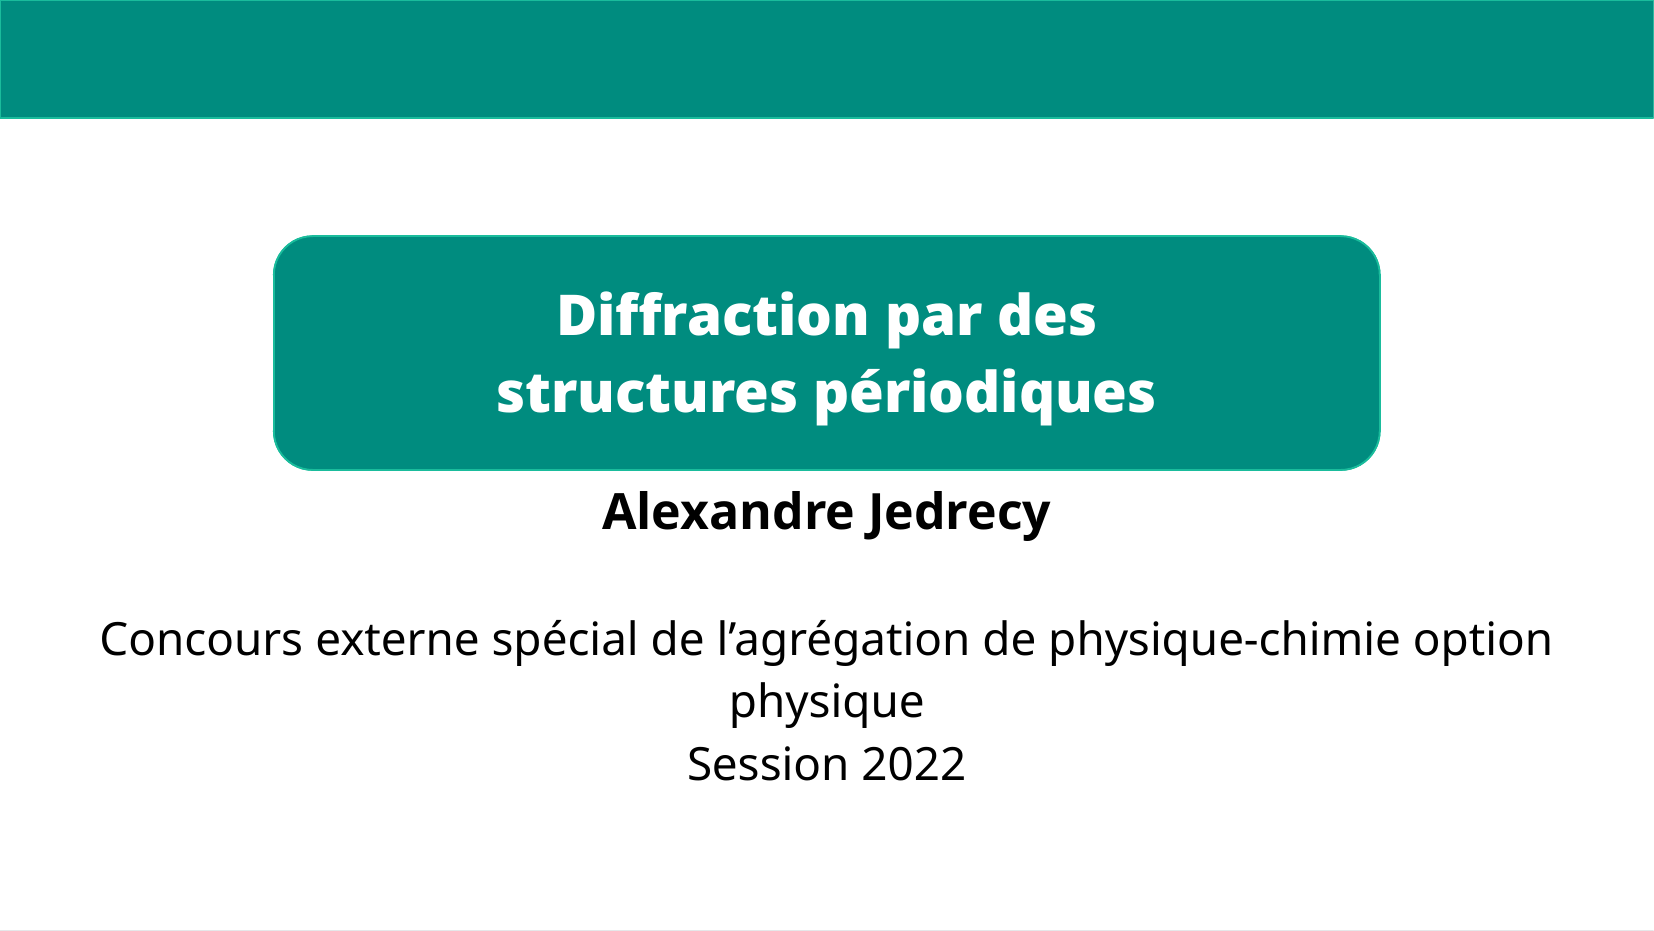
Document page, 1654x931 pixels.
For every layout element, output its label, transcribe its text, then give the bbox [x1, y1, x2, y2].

subtitle Alexandre Jedrecy Concours externe spécial de l’agrégation de physique-chimie option physique Session 2022 [59, 501, 1595, 768]
title Diffraction par des structures périodiques [284, 236, 1369, 468]
text_box [1369, 253, 1380, 453]
text_box [273, 254, 284, 454]
